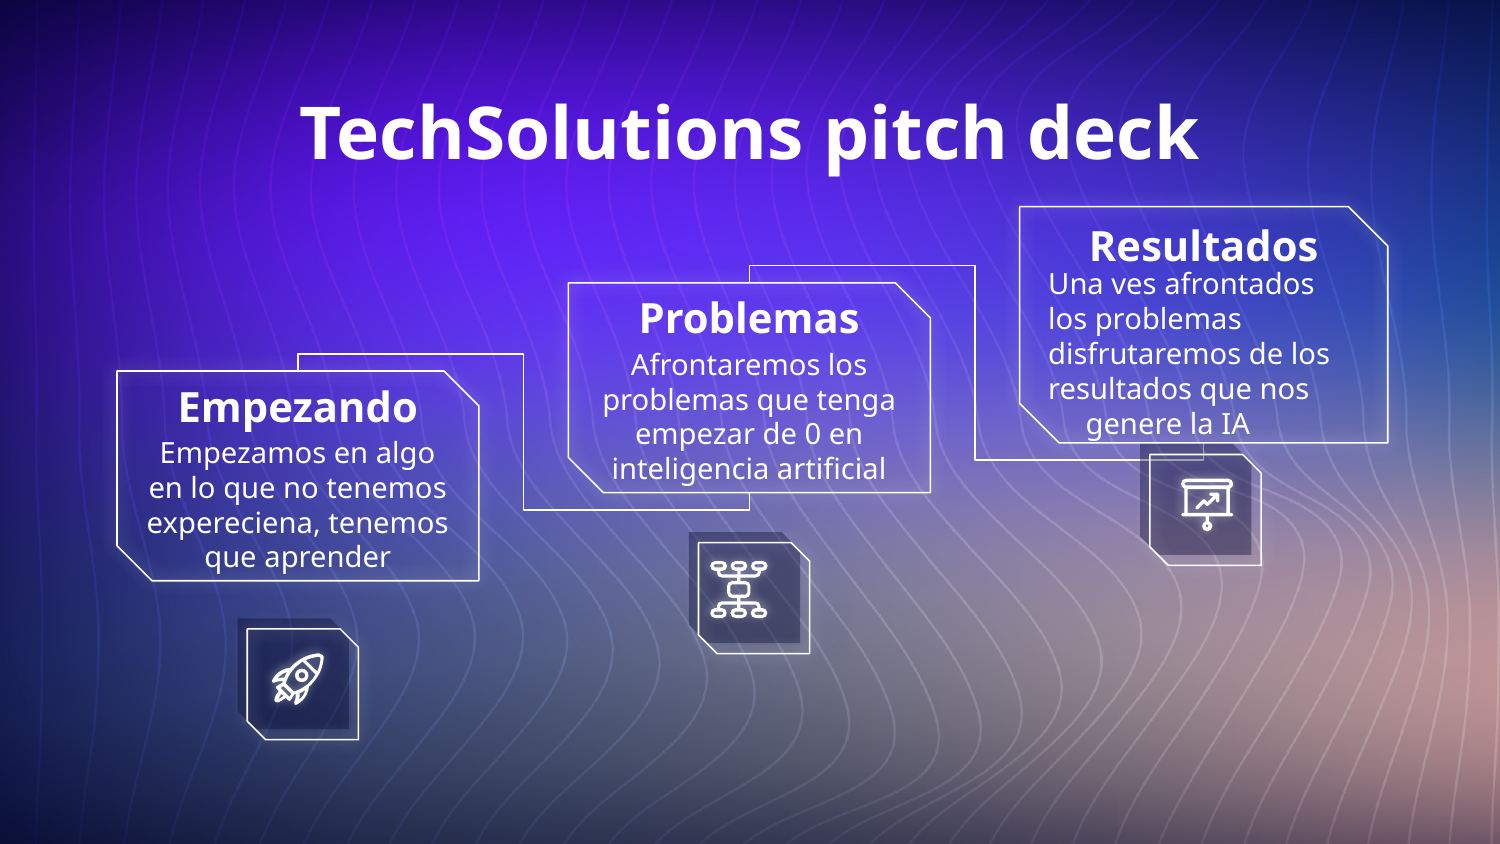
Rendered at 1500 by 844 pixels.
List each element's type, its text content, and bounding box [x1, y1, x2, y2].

text_box [1140, 443, 1242, 546]
text_box Una ves afrontados los problemas disfrutaremos de los resultados que nos genere la IA [1033, 265, 1374, 371]
text_box [688, 532, 791, 633]
title TechSolutions pitch deck [118, 71, 1382, 166]
text_box Problemas [581, 282, 917, 351]
text_box Empezando [130, 370, 466, 439]
text_box [700, 544, 801, 644]
text_box Empezamos en algo en lo que no tenemos expereciena, tenemos que aprender [130, 439, 466, 533]
text_box Resultados [1033, 205, 1374, 265]
text_box Afrontaremos los problemas que tenga empezar de 0 en inteligencia artificial [581, 351, 917, 445]
picture [0, 0, 1500, 844]
text_box [1151, 456, 1252, 555]
text_box [249, 630, 349, 730]
text_box [237, 618, 340, 720]
